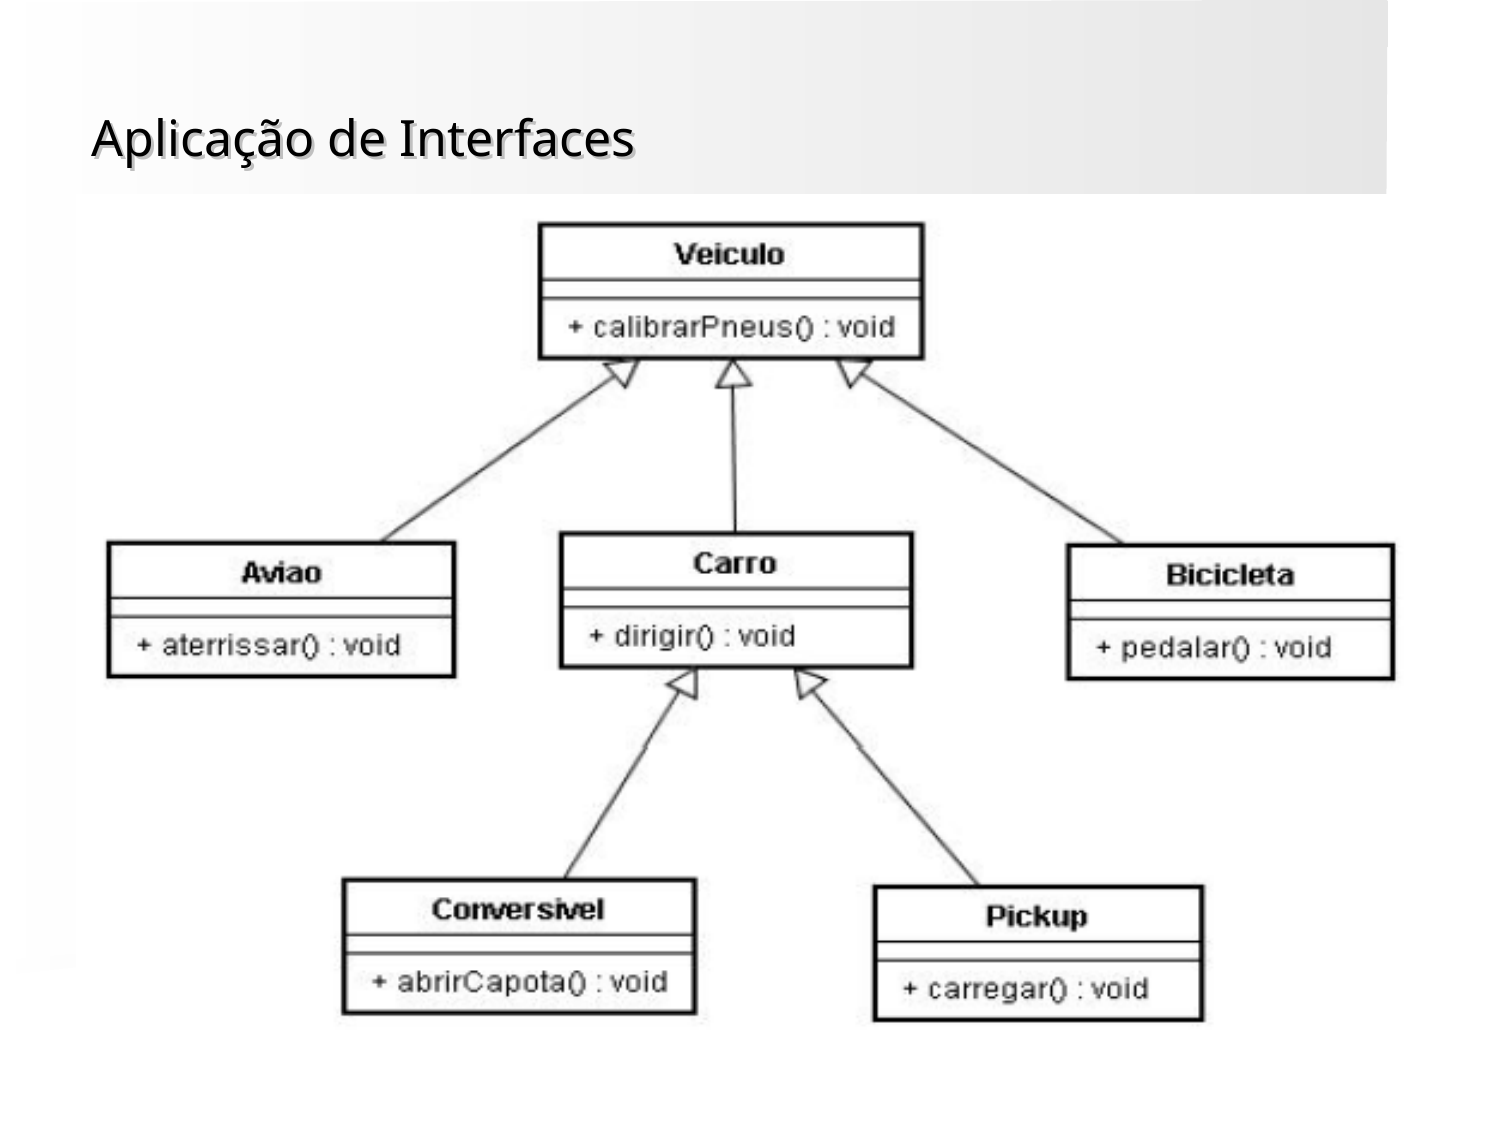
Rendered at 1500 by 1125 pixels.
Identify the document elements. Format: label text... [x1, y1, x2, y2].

picture [76, 194, 1427, 1042]
title Aplicação de Interfaces [76, 42, 1427, 194]
